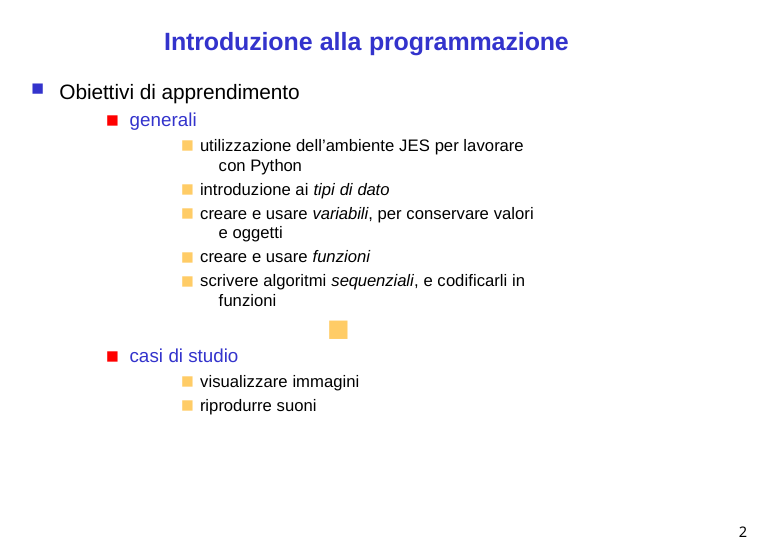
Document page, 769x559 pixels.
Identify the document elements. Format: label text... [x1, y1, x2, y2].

text_box 2 [736, 520, 750, 543]
title Introduzione alla programmazione [162, 23, 574, 58]
text_box Obiettivi di apprendimento generali utilizzazione dell’ambiente JES per lavorare con Python introduzione ai tipi di dato creare e usare variabili, per conservare valori e oggetti creare e usare funzioni scrivere algoritmi sequenziali, e codificarli in funzioni casi di studio visualizzare immagini riprodurre suoni [27, 71, 536, 352]
